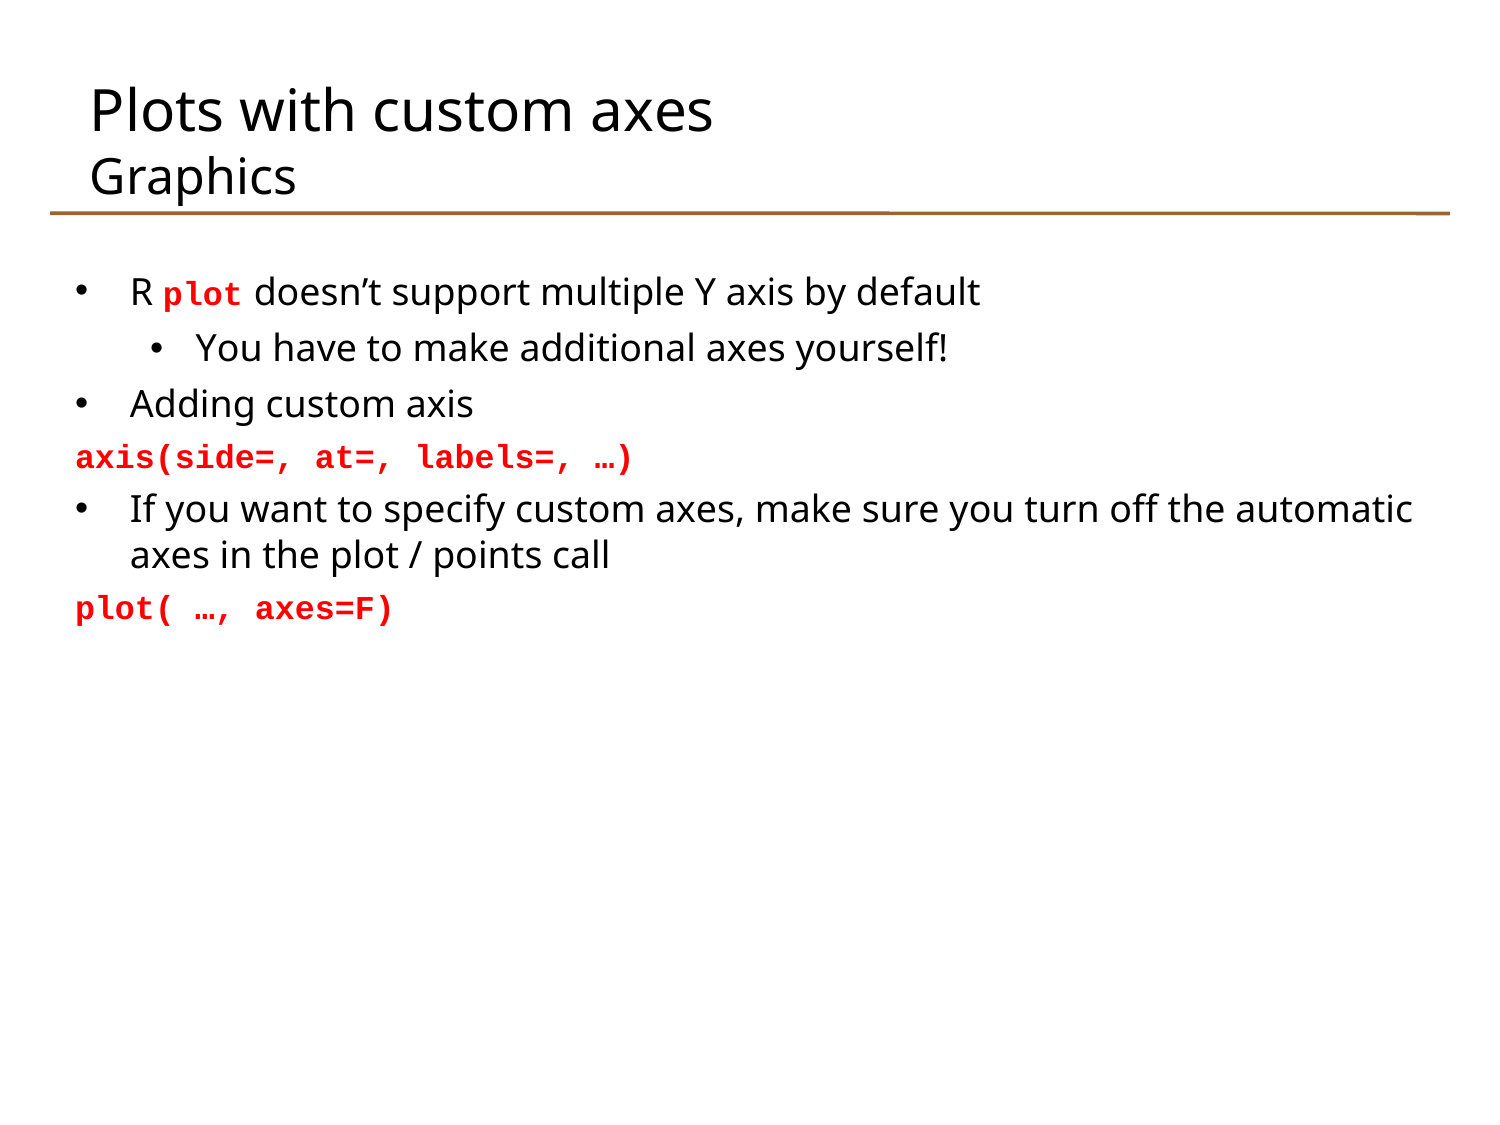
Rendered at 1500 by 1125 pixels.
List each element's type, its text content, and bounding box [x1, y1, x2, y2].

text_box R plot doesn’t support multiple Y axis by default You have to make additional axes yourself! Adding custom axis axis(side=, at=, labels=, …) If you want to specify custom axes, make sure you turn off the automatic axes in the plot / points call plot( …, axes=F) [75, 263, 1425, 1006]
text_box Plots with custom axes Graphics [75, 44, 1425, 233]
